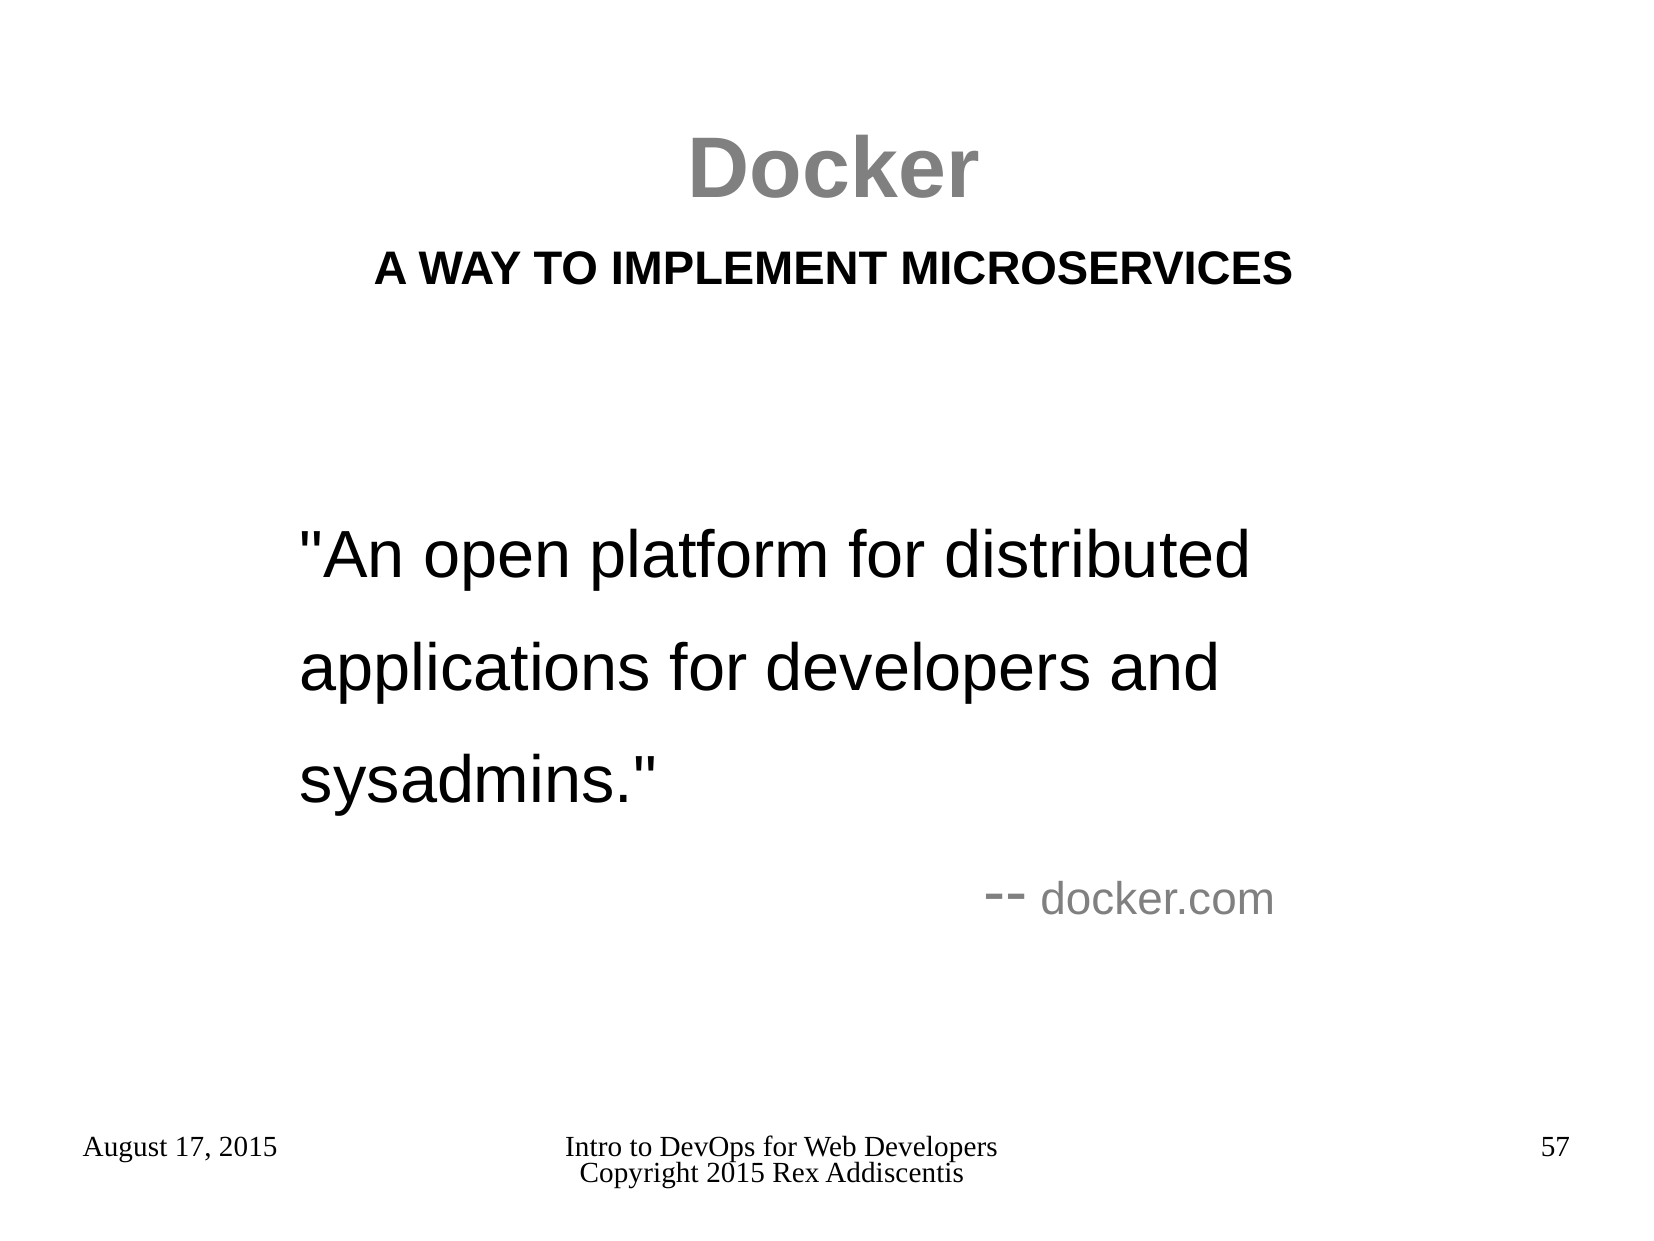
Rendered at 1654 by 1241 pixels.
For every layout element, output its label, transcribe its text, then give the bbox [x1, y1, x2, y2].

list "An open platform for distributed applications for developers and sysadmins." -- docker.com [299, 480, 1276, 946]
list Docker A WAY TO IMPLEMENT MICROSERVICES [89, 105, 1578, 295]
